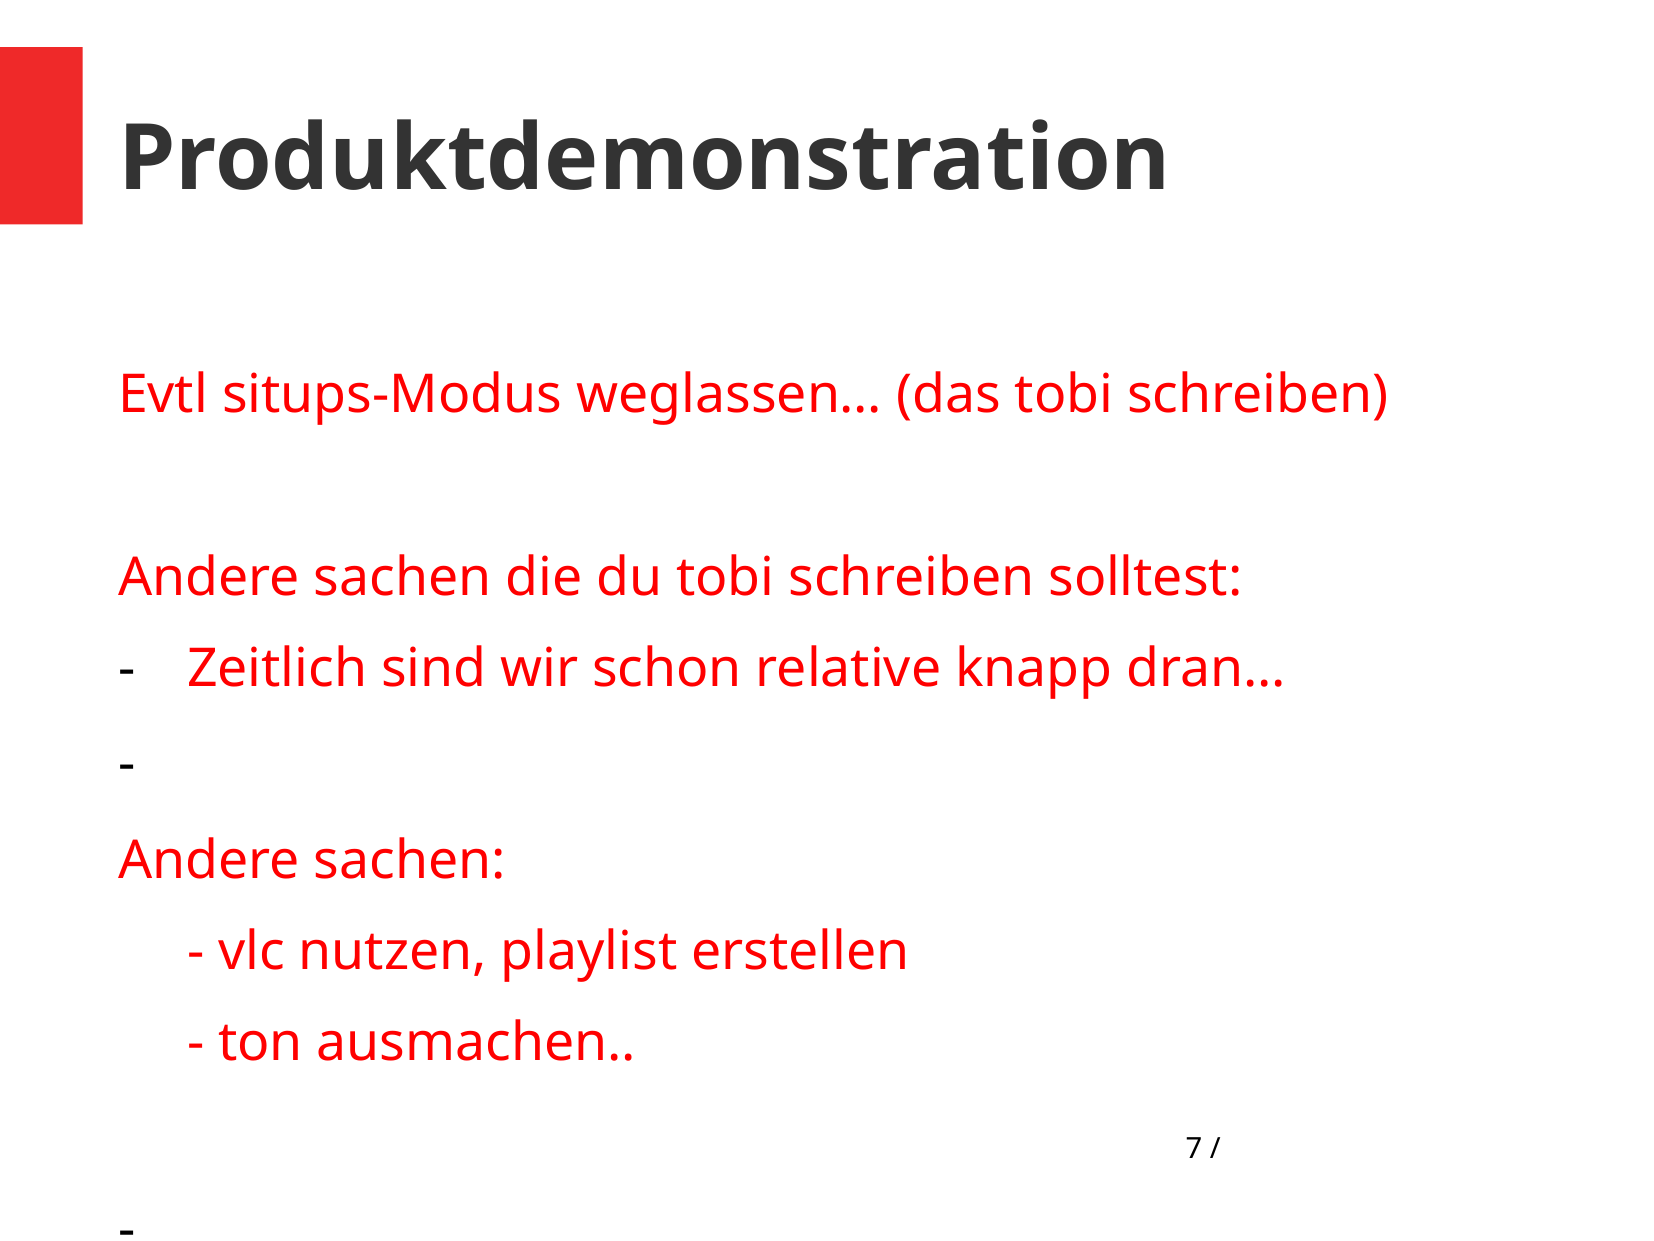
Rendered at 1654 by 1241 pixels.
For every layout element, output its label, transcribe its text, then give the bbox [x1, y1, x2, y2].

text_box / [1185, 1129, 1571, 1216]
title Produktdemonstration [118, 49, 1571, 257]
list Evtl situps-Modus weglassen… (das tobi schreiben) Andere sachen die du tobi schreiben solltest: Zeitlich sind wir schon relative knapp dran… Andere sachen: - vlc nutzen, playlist erstellen - ton ausmachen.. [118, 359, 1536, 1079]
